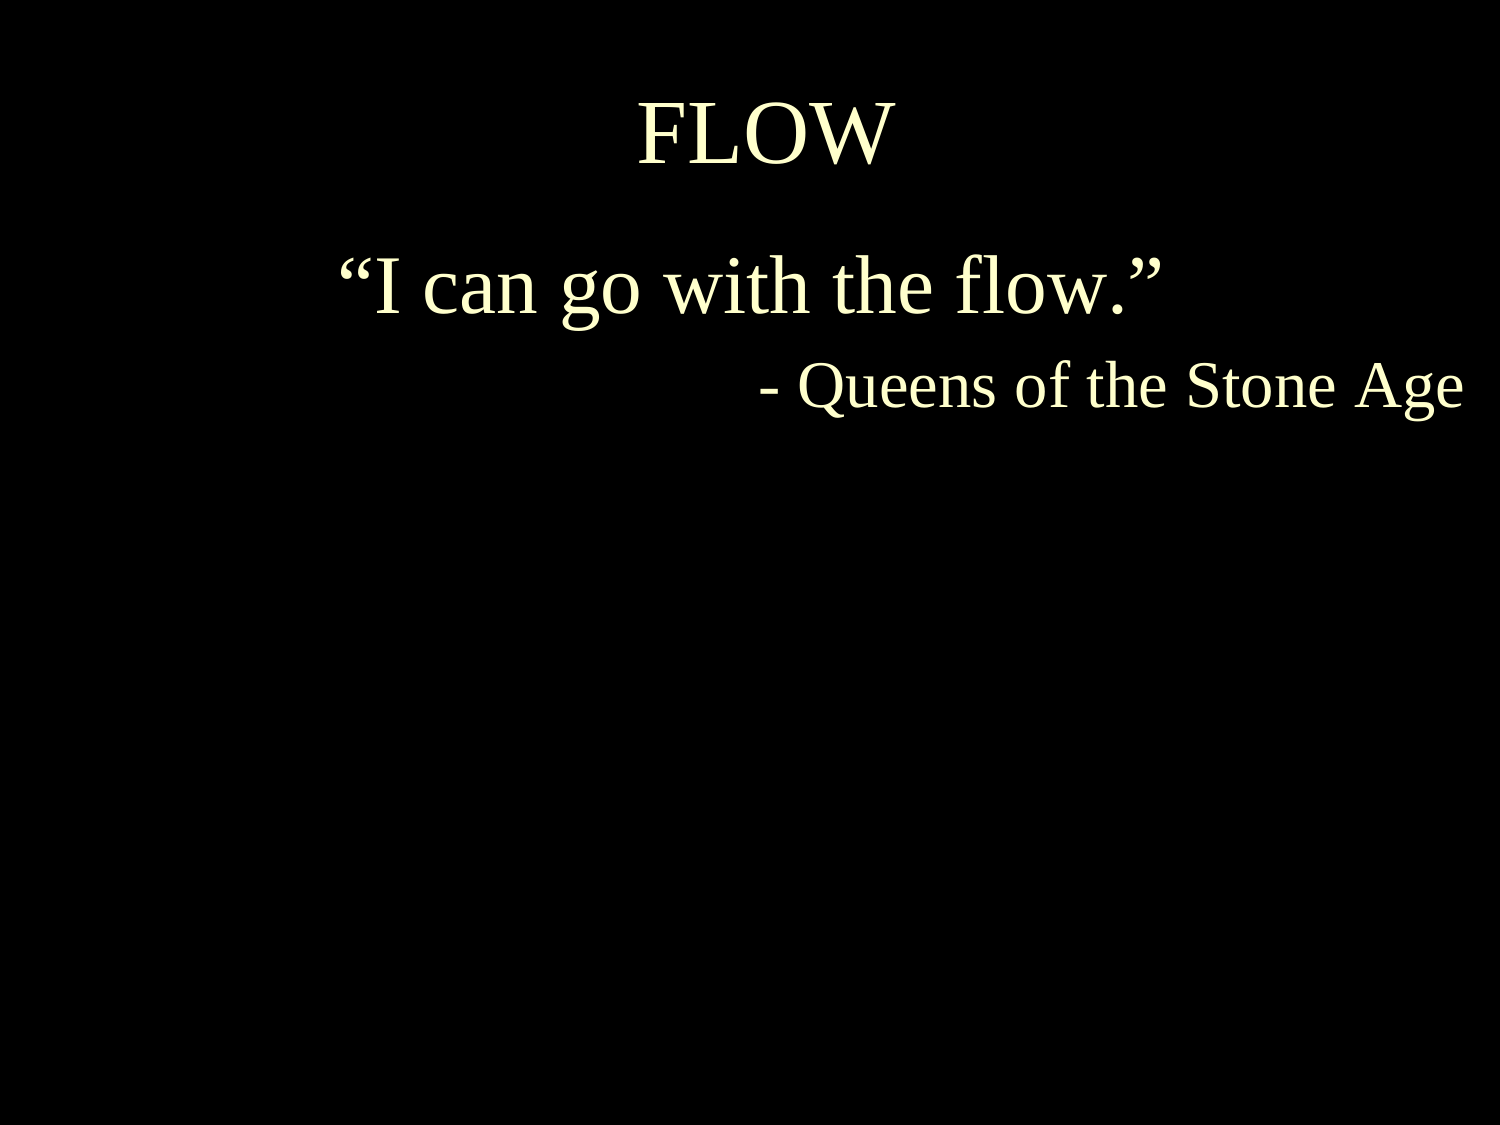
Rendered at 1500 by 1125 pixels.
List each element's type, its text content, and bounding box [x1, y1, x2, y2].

list “I can go with the flow.” - Queens of the Stone Age [22, 187, 1482, 1125]
title FLOW [37, 37, 1496, 228]
